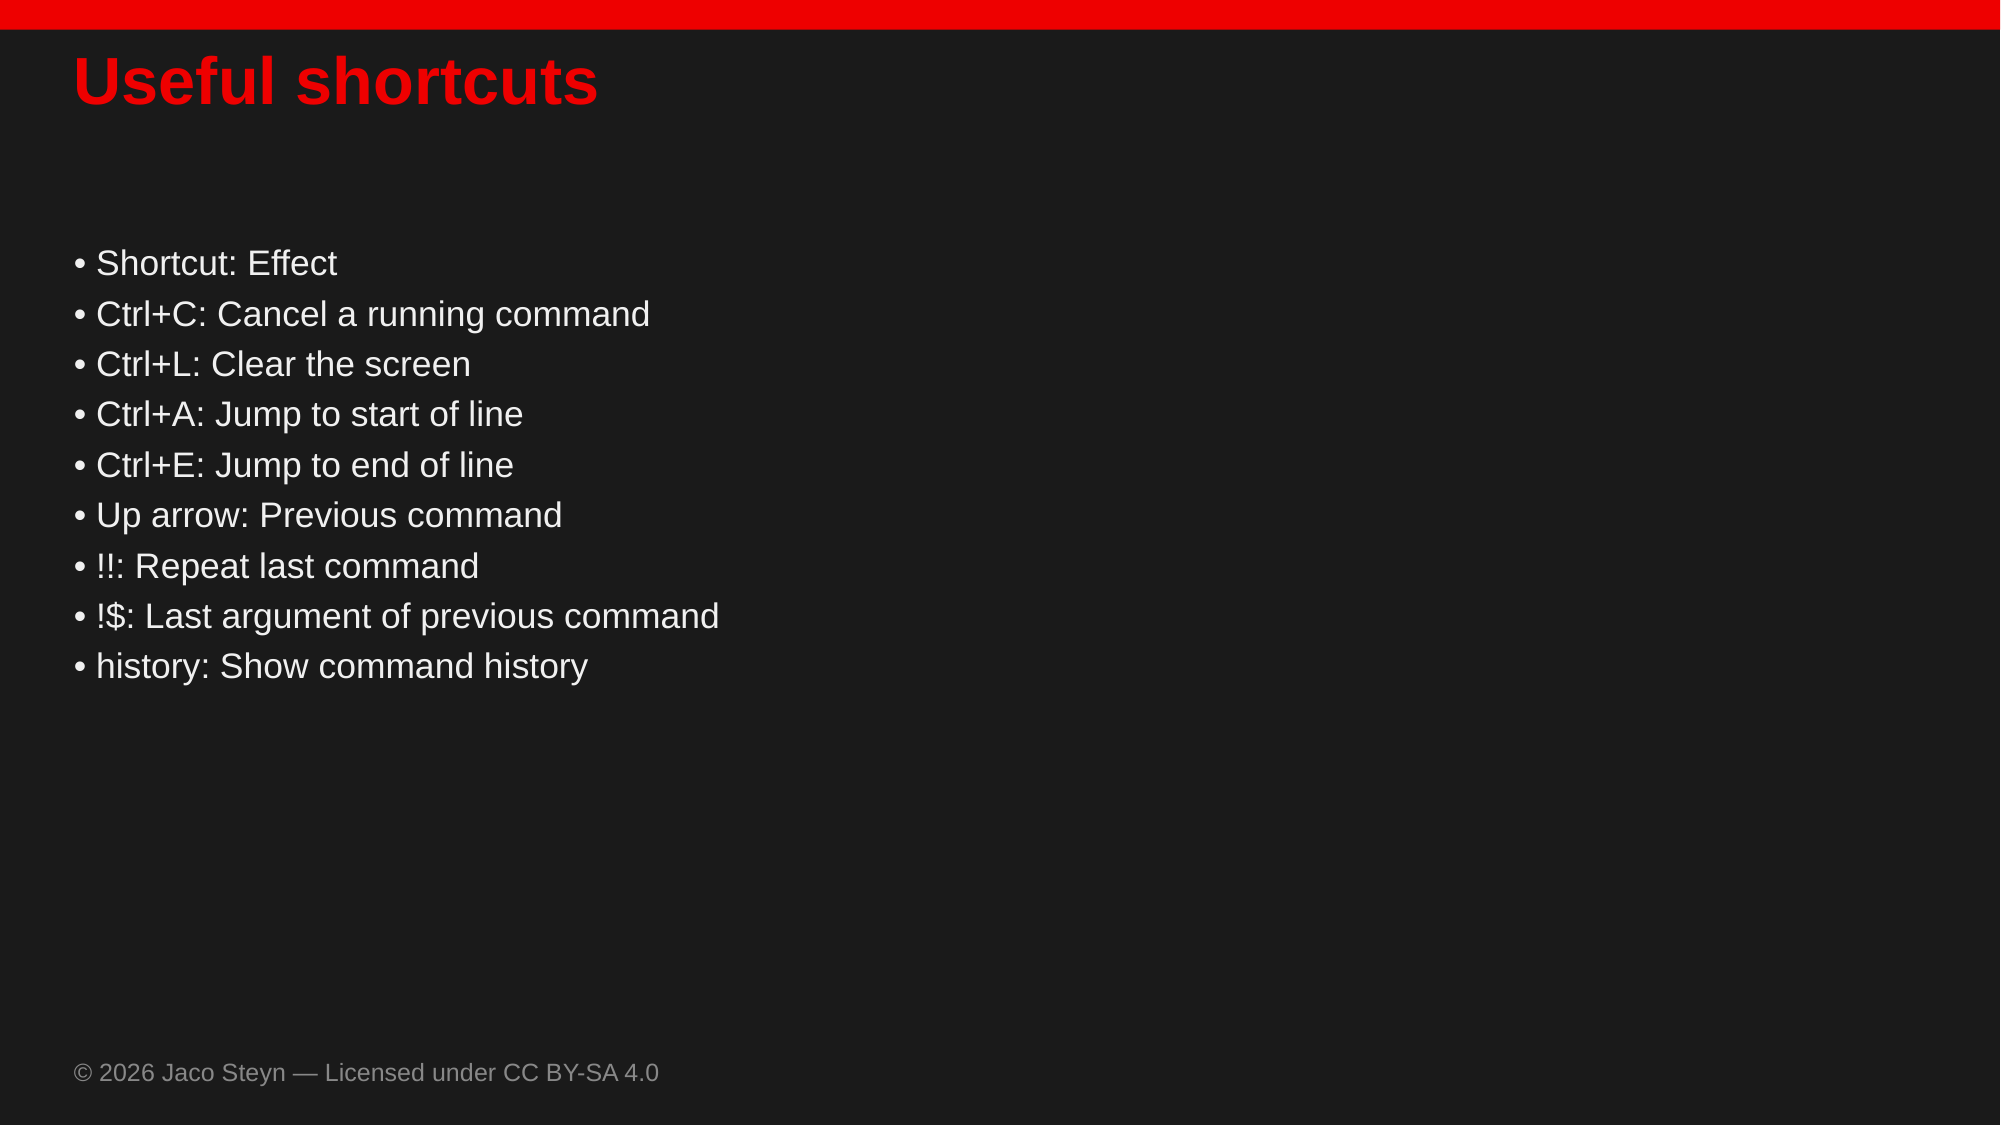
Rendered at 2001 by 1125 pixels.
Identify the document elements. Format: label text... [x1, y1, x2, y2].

text_box [0, 0, 2001, 30]
text_box © 2026 Jaco Steyn — Licensed under CC BY-SA 4.0 [59, 1051, 1942, 1093]
text_box • Shortcut: Effect • Ctrl+C: Cancel a running command • Ctrl+L: Clear the screen • Ctrl+A: Jump to start of line • Ctrl+E: Jump to end of line • Up arrow: Previous command • !!: Repeat last command • !$: Last argument of previous command • history: Show command history [59, 236, 1942, 1037]
text_box Useful shortcuts [59, 36, 1942, 208]
